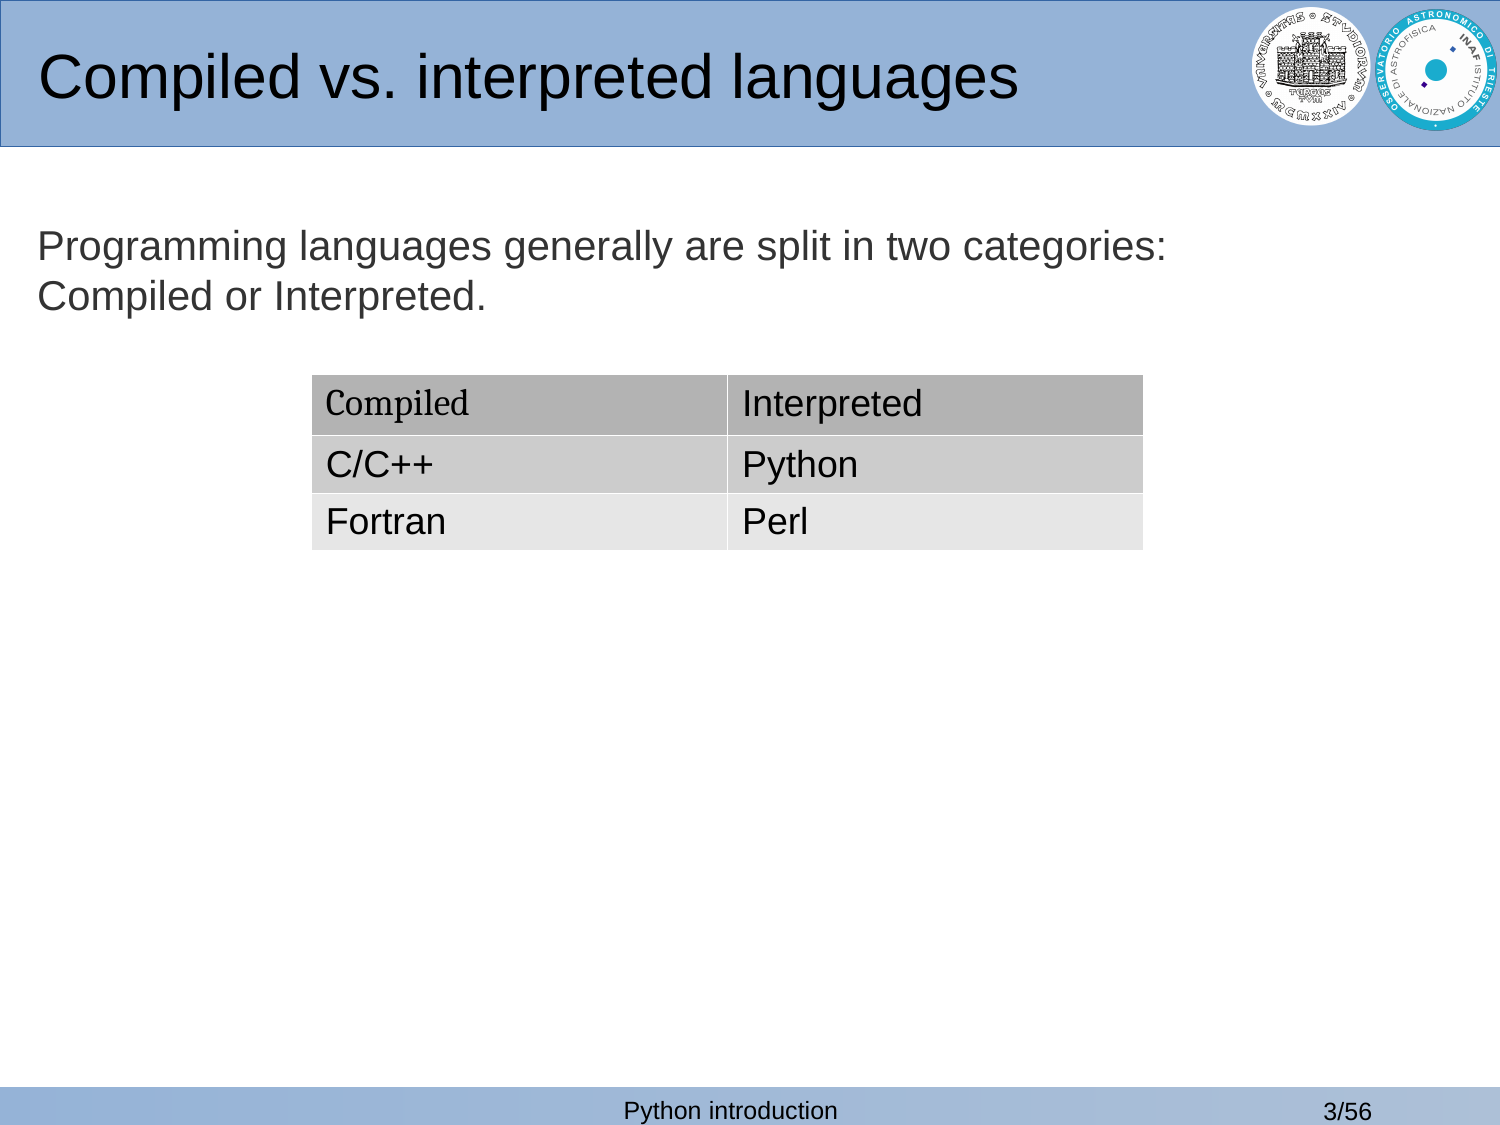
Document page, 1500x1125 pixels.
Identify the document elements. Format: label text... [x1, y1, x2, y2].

text_box Compiled vs. interpreted languages [5, 5, 1239, 141]
table_cell Perl [728, 494, 1143, 550]
table_cell Python [728, 436, 1143, 493]
table_cell Fortran [312, 494, 727, 550]
table_cell C/C++ [312, 436, 727, 493]
picture [1252, 0, 1500, 156]
table_header Compiled [312, 375, 727, 435]
list Programming languages generally are split in two categories: Compiled or Interpreted. [22, 210, 1418, 1078]
table_header Interpreted [728, 375, 1143, 435]
